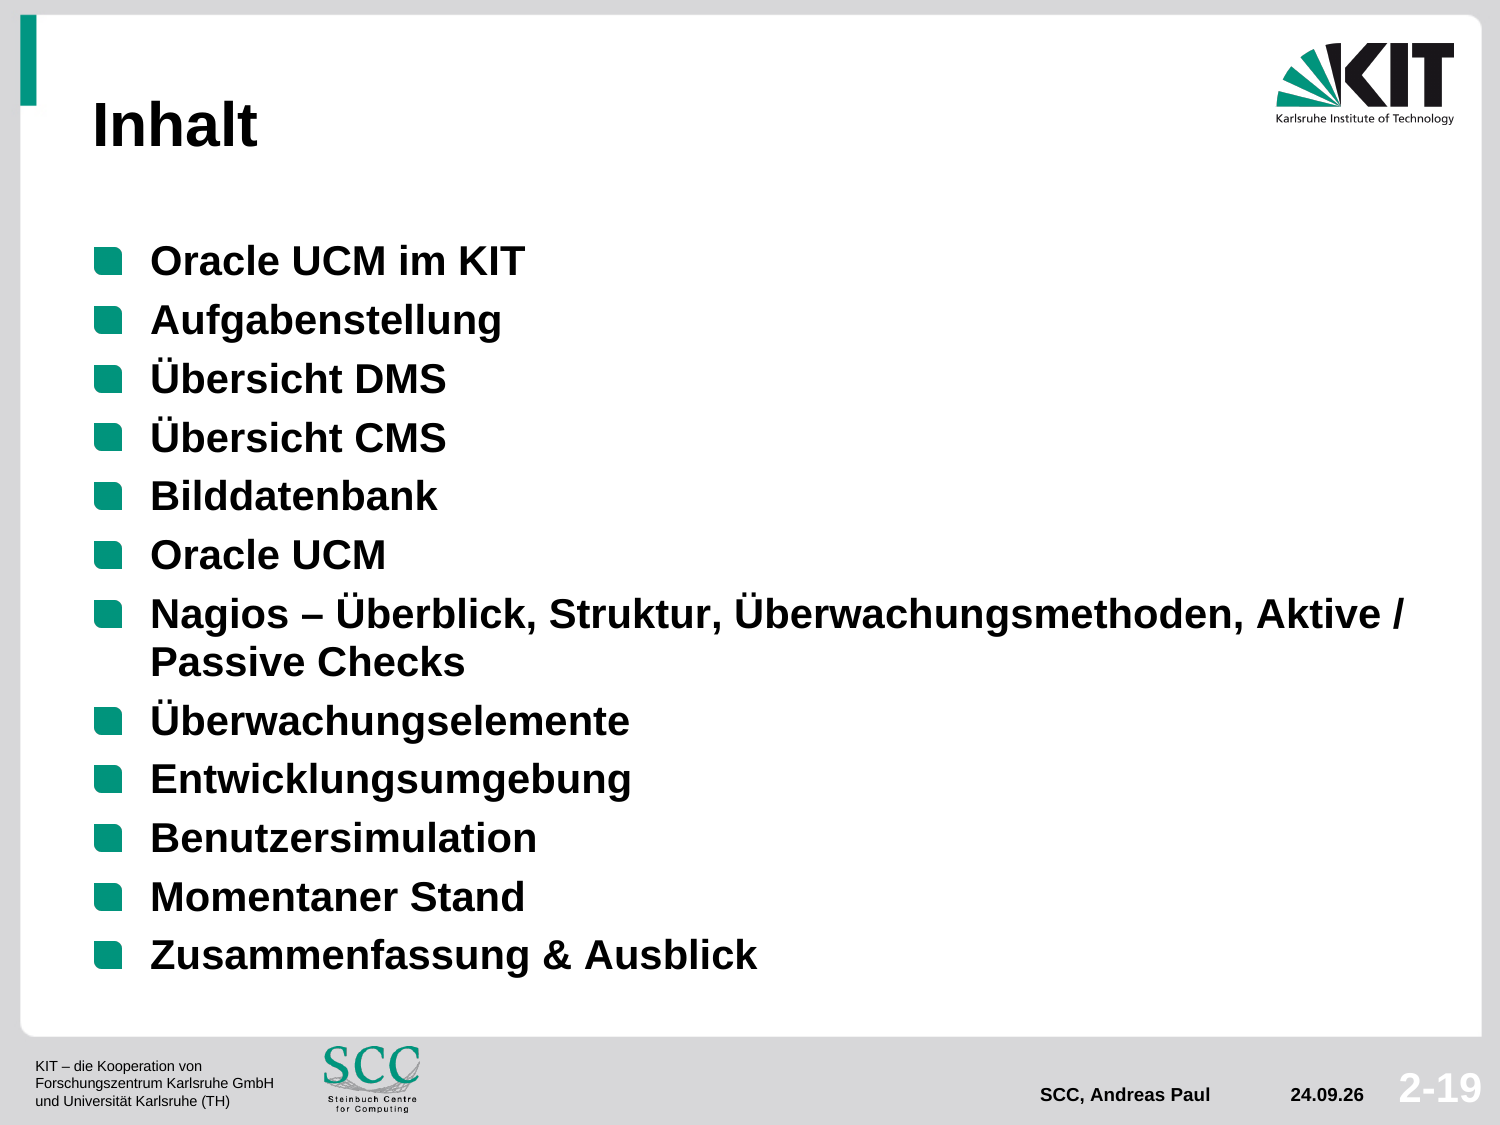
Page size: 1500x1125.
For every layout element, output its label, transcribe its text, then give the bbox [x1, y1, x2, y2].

title Inhalt [92, 56, 1147, 192]
list Oracle UCM im KIT Aufgabenstellung Übersicht DMS Übersicht CMS Bilddatenbank Oracle UCM Nagios – Überblick, Struktur, Überwachungsmethoden, Aktive / Passive Checks Überwachungselemente Entwicklungsumgebung Benutzersimulation Momentaner Stand Zusammenfassung & Ausblick [94, 179, 1444, 979]
picture [0, 0, 1500, 1125]
